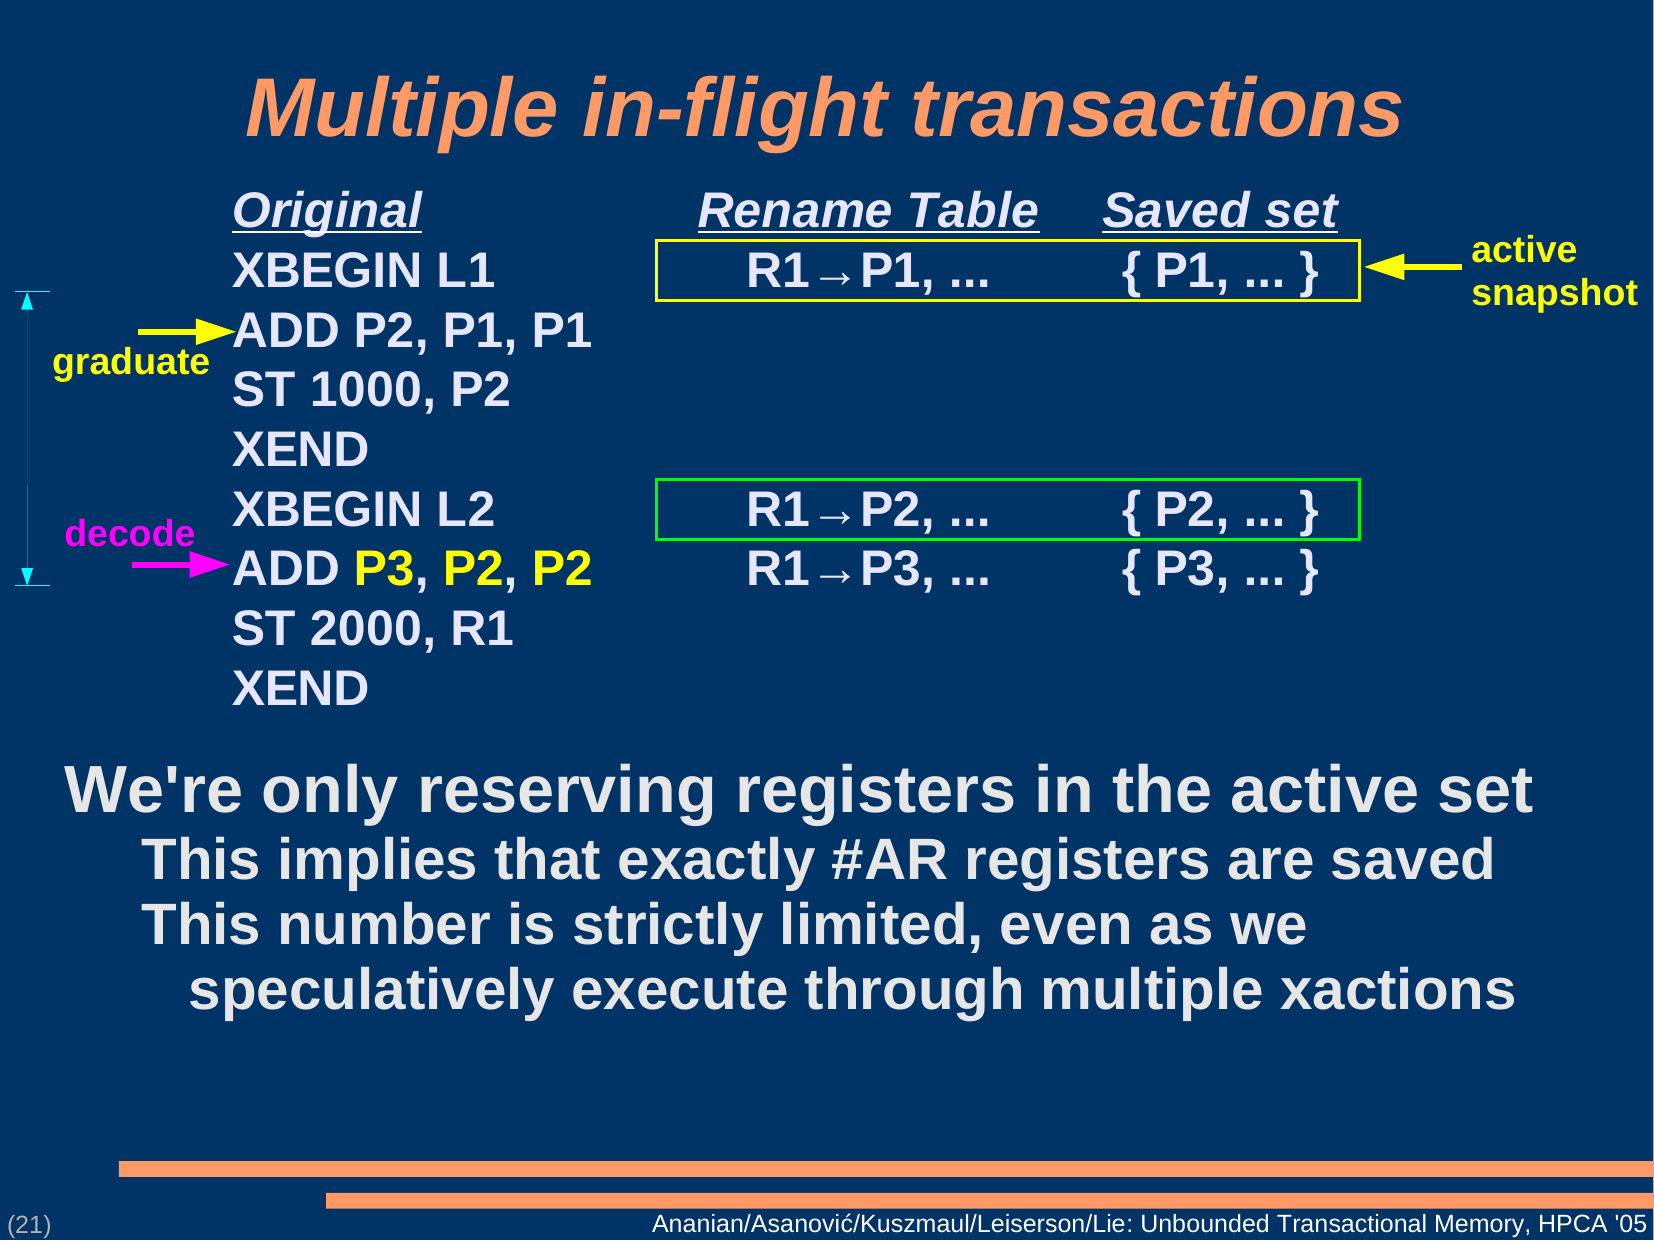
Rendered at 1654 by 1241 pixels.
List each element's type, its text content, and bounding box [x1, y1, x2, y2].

text_box [1362, 208, 1654, 323]
list We're only reserving registers in the active set This implies that exactly #AR registers are saved This number is strictly limited, even as we speculatively execute through multiple xactions [47, 751, 1654, 1241]
title Multiple in-flight transactions [51, 28, 1600, 187]
chart [229, 180, 1362, 721]
text_box active snapshot [1471, 228, 1639, 343]
text_box decode [64, 512, 196, 570]
text_box graduate [52, 340, 211, 398]
